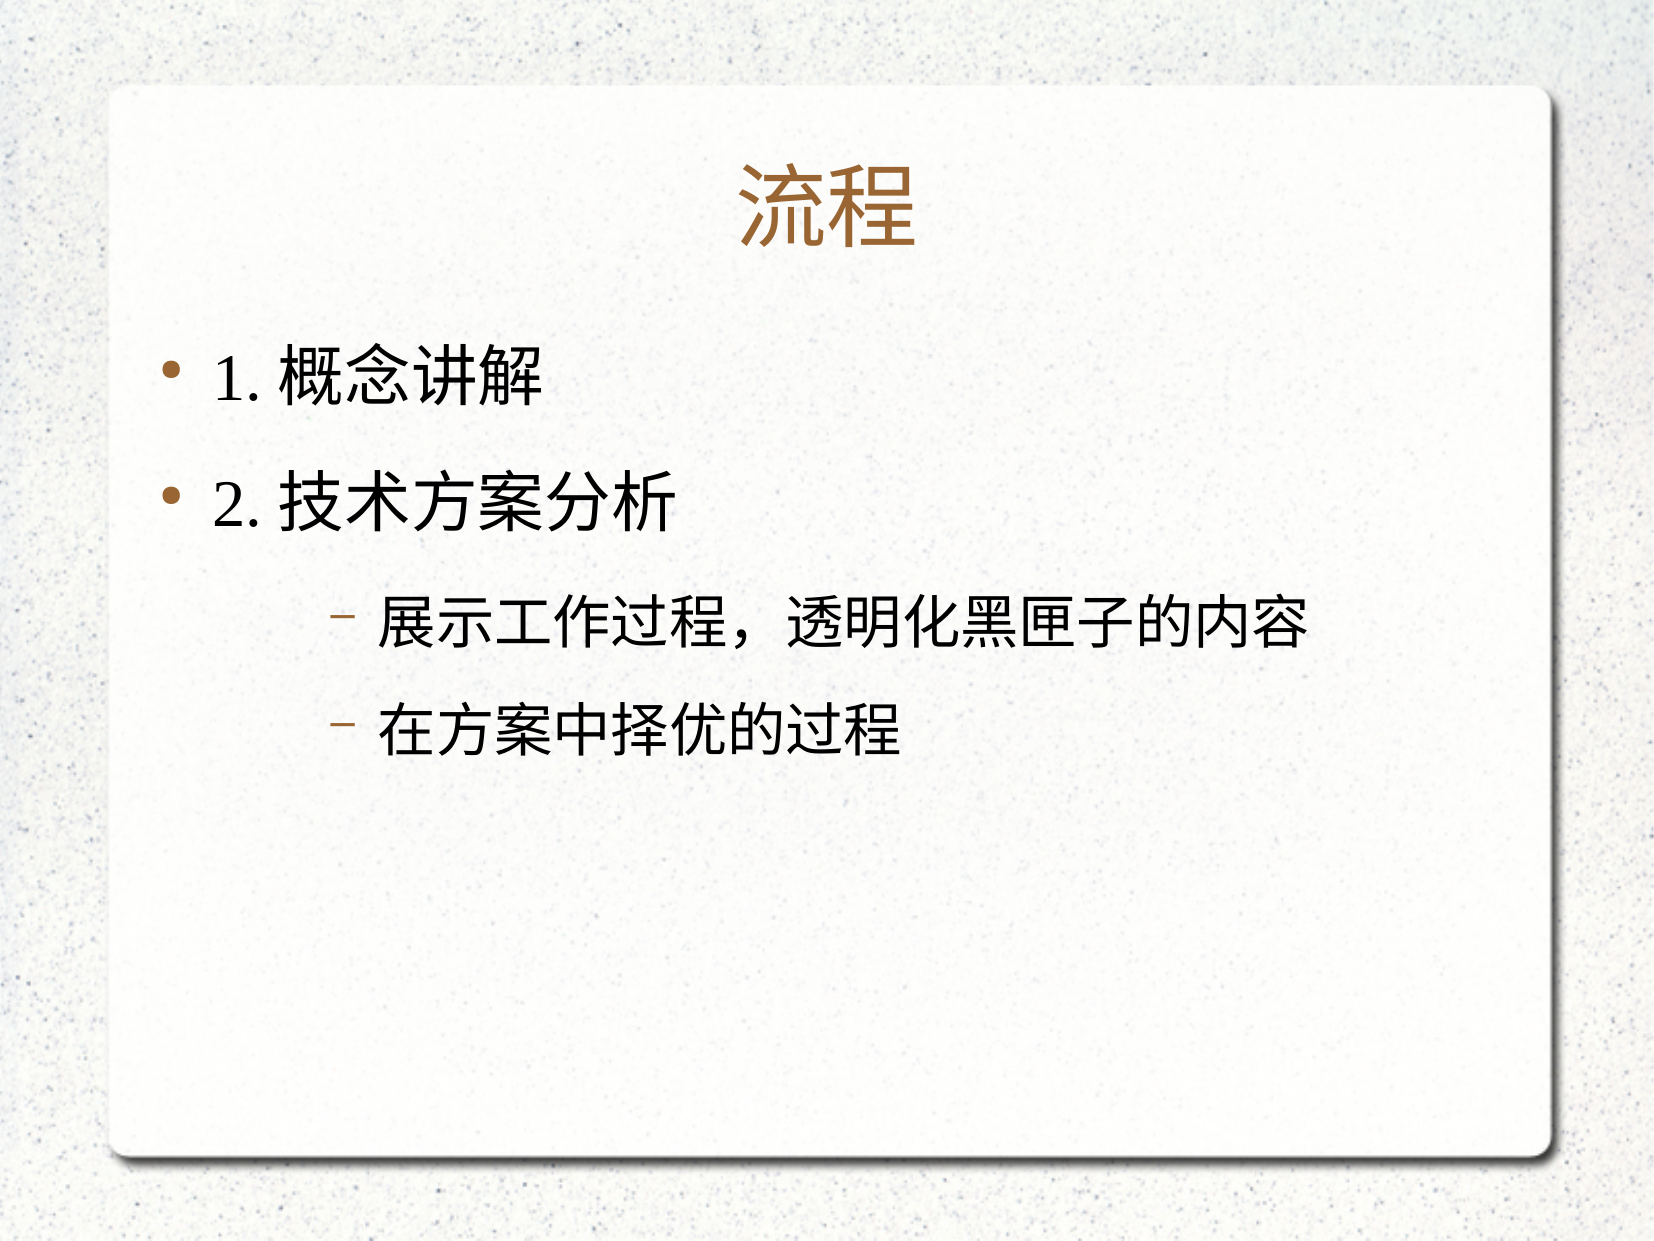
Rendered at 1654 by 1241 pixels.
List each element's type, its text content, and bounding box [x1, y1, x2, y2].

picture [0, 0, 1654, 1241]
list 1.概念讲解 2.技术方案分析 展示工作过程，透明化黑匣子的内容 在方案中择优的过程 [141, 323, 1524, 948]
title 流程 [118, 96, 1536, 304]
